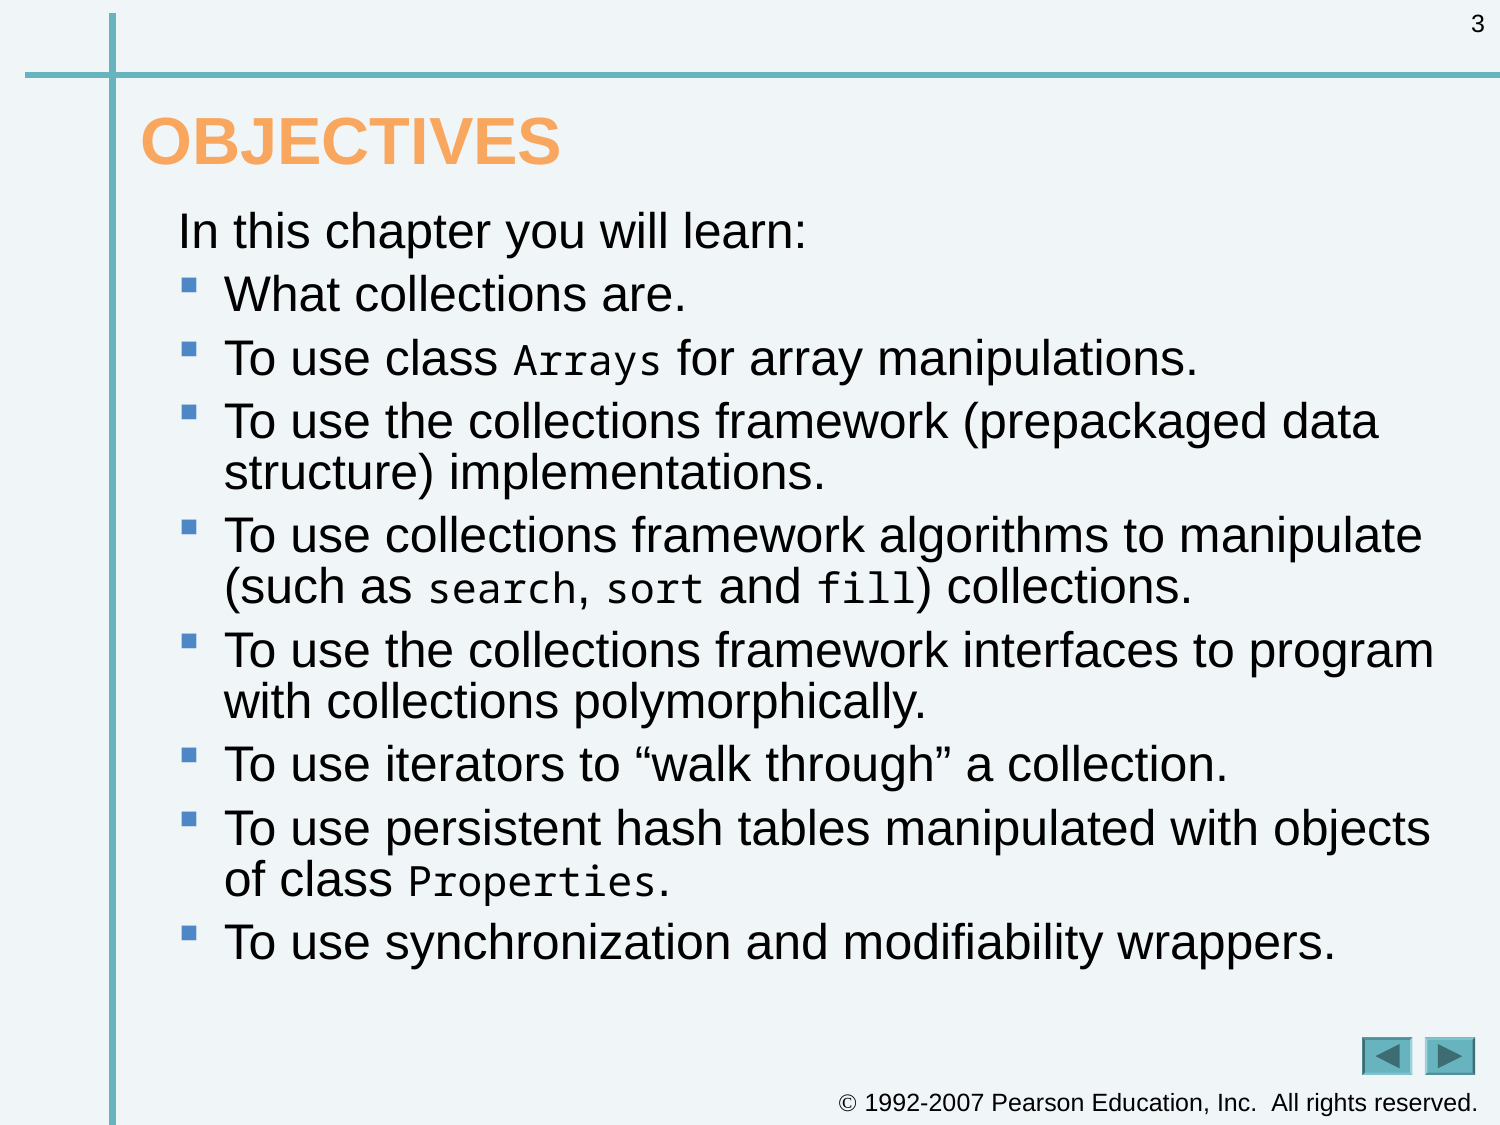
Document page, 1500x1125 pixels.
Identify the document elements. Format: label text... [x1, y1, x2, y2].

title OBJECTIVES [125, 87, 1225, 188]
text_box <number> [1149, 0, 1500, 79]
list In this chapter you will learn: What collections are. To use class Arrays for array manipulations. To use the collections framework (prepackaged data structure) implementations. To use collections framework algorithms to manipulate (such as search, sort and fill) collections. To use the collections framework interfaces to program with collections polymorphically. To use iterators to “walk through” a collection. To use persistent hash tables manipulated with objects of class Properties. To use synchronization and modifiability wrappers. [162, 200, 1500, 1019]
